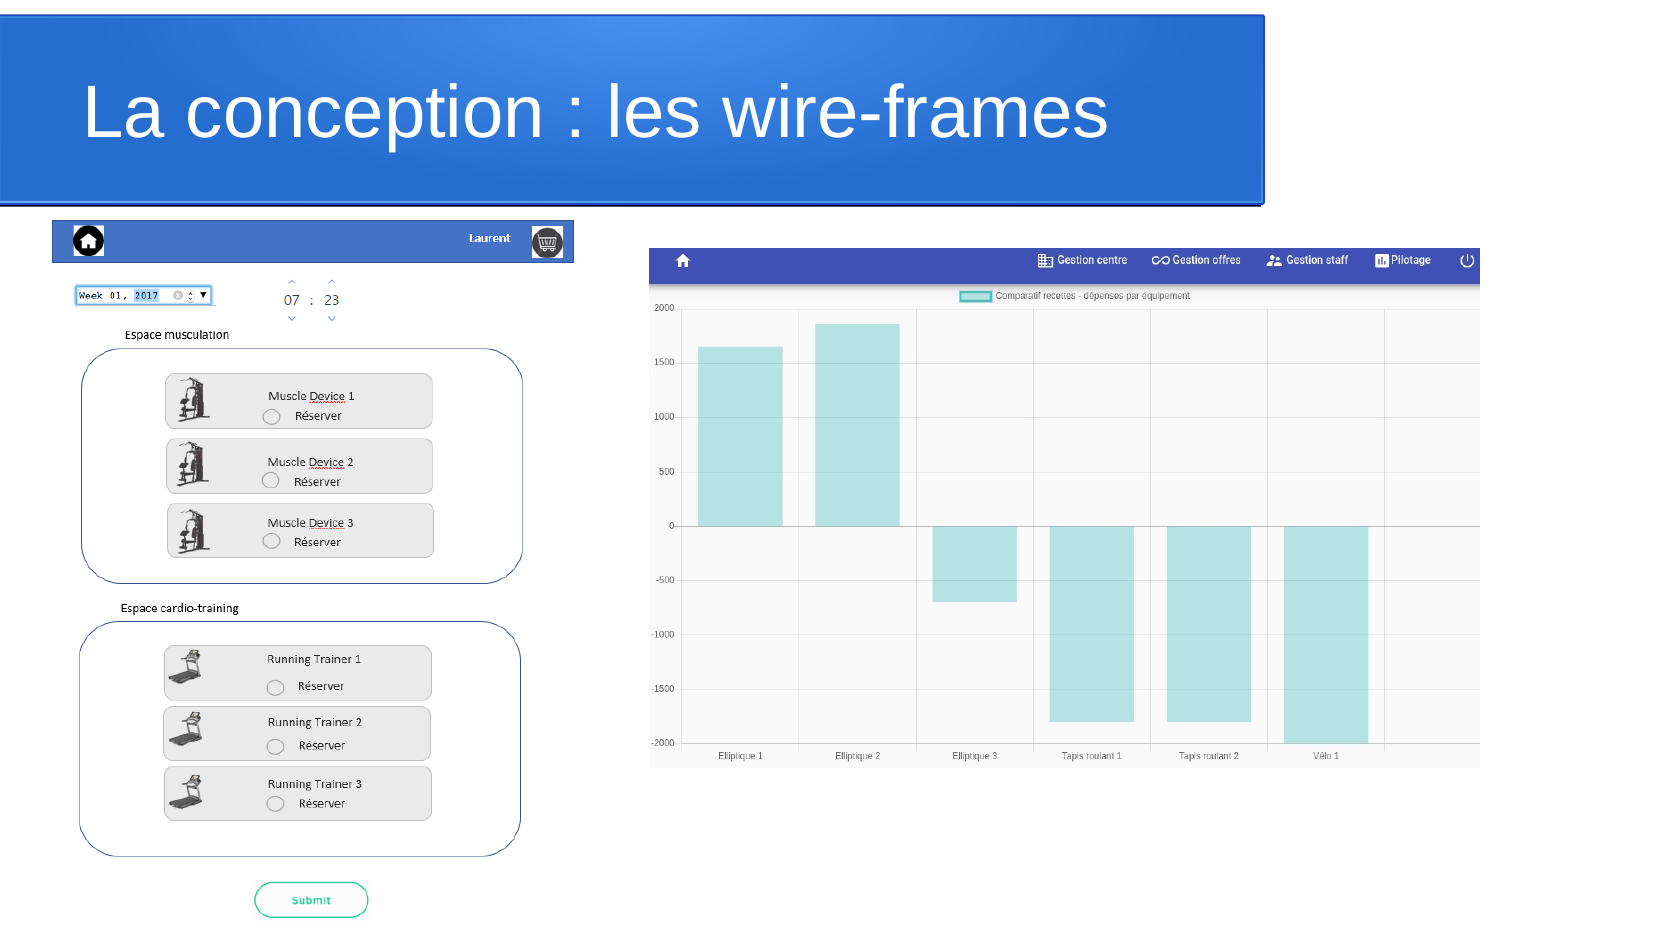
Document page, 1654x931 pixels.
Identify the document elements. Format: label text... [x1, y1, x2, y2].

picture [47, 217, 580, 922]
picture [649, 248, 1480, 768]
title La conception : les wire-frames [82, 35, 1235, 189]
